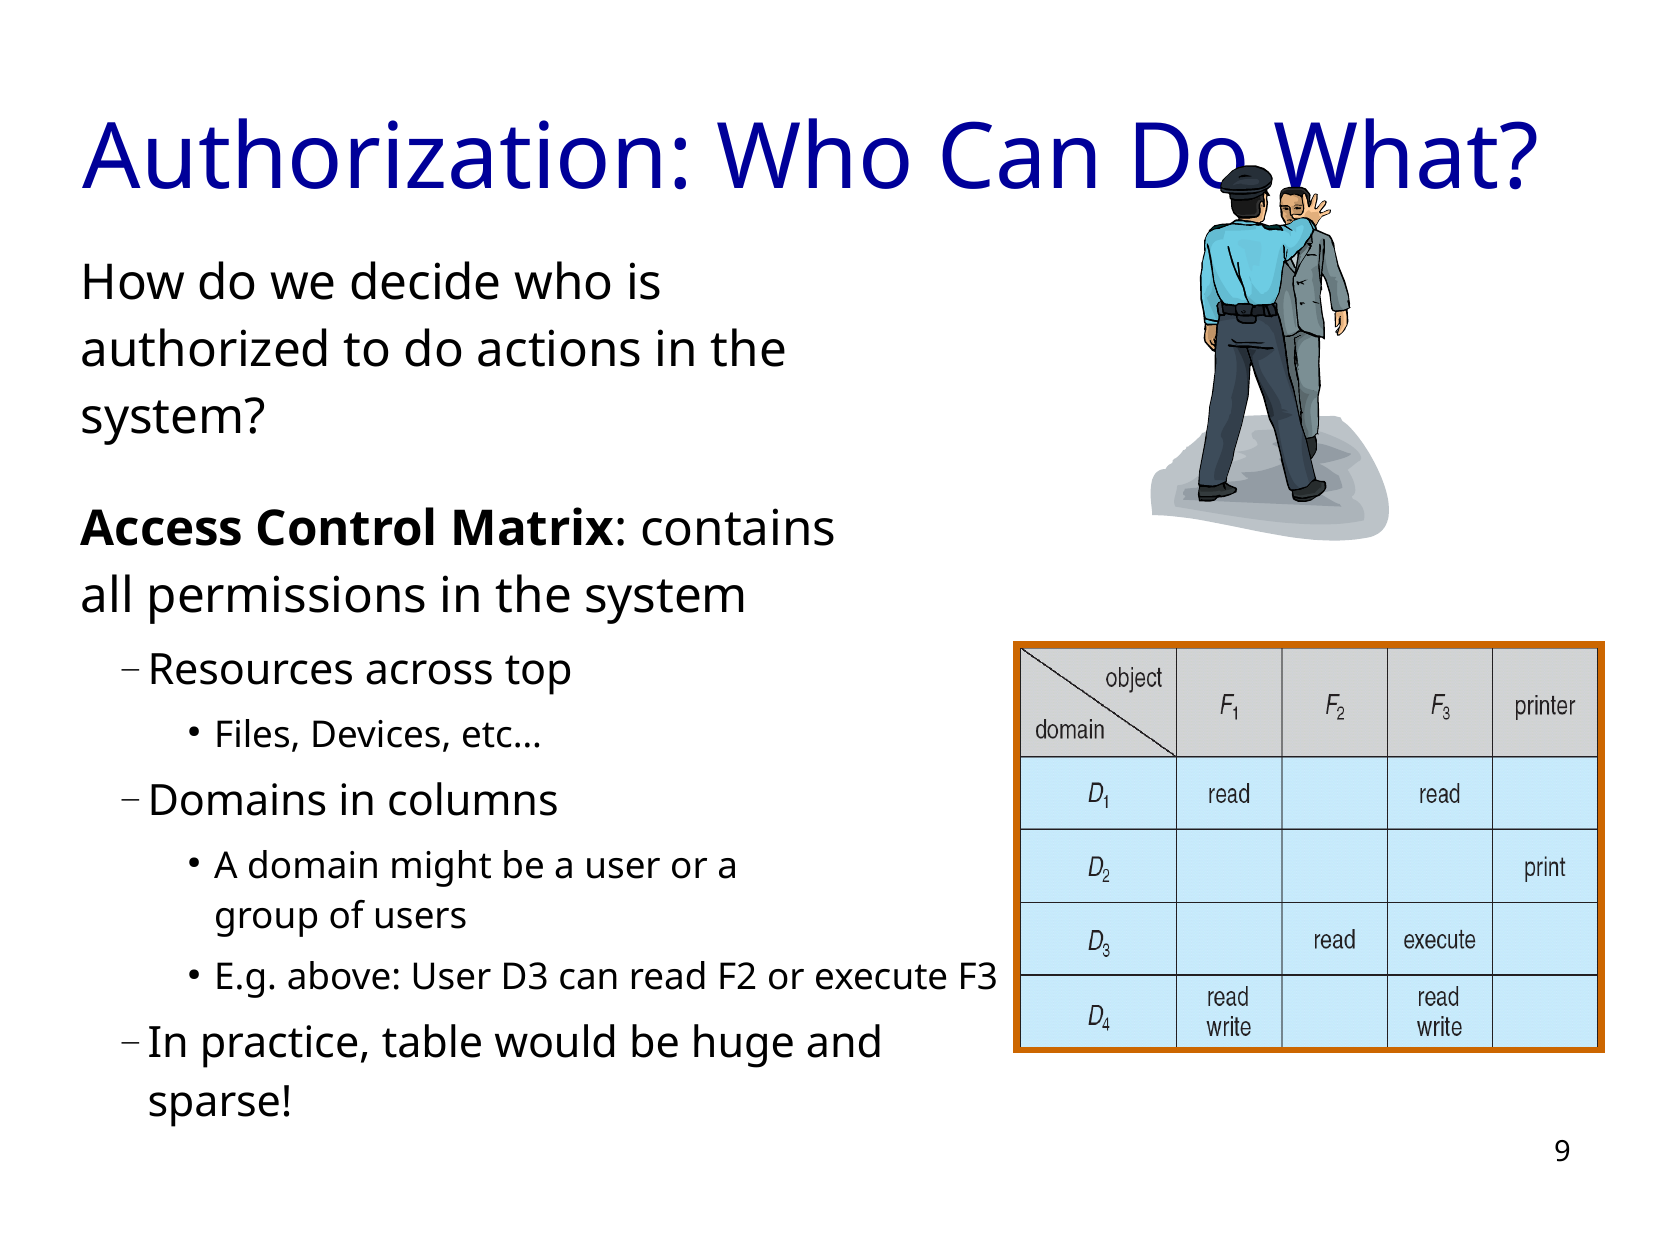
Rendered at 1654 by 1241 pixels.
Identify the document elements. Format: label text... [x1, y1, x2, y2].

picture [1019, 647, 1599, 1048]
list How do we decide who is authorized to do actions in the system? Access Control Matrix: contains all permissions in the system Resources across top Files, Devices, etc… Domains in columns A domain might be a user or a group of users E.g. above: User D3 can read F2 or execute F3 In practice, table would be huge and sparse! [54, 246, 1006, 1171]
title Authorization: Who Can Do What? [82, 49, 1571, 257]
picture [1143, 165, 1418, 552]
